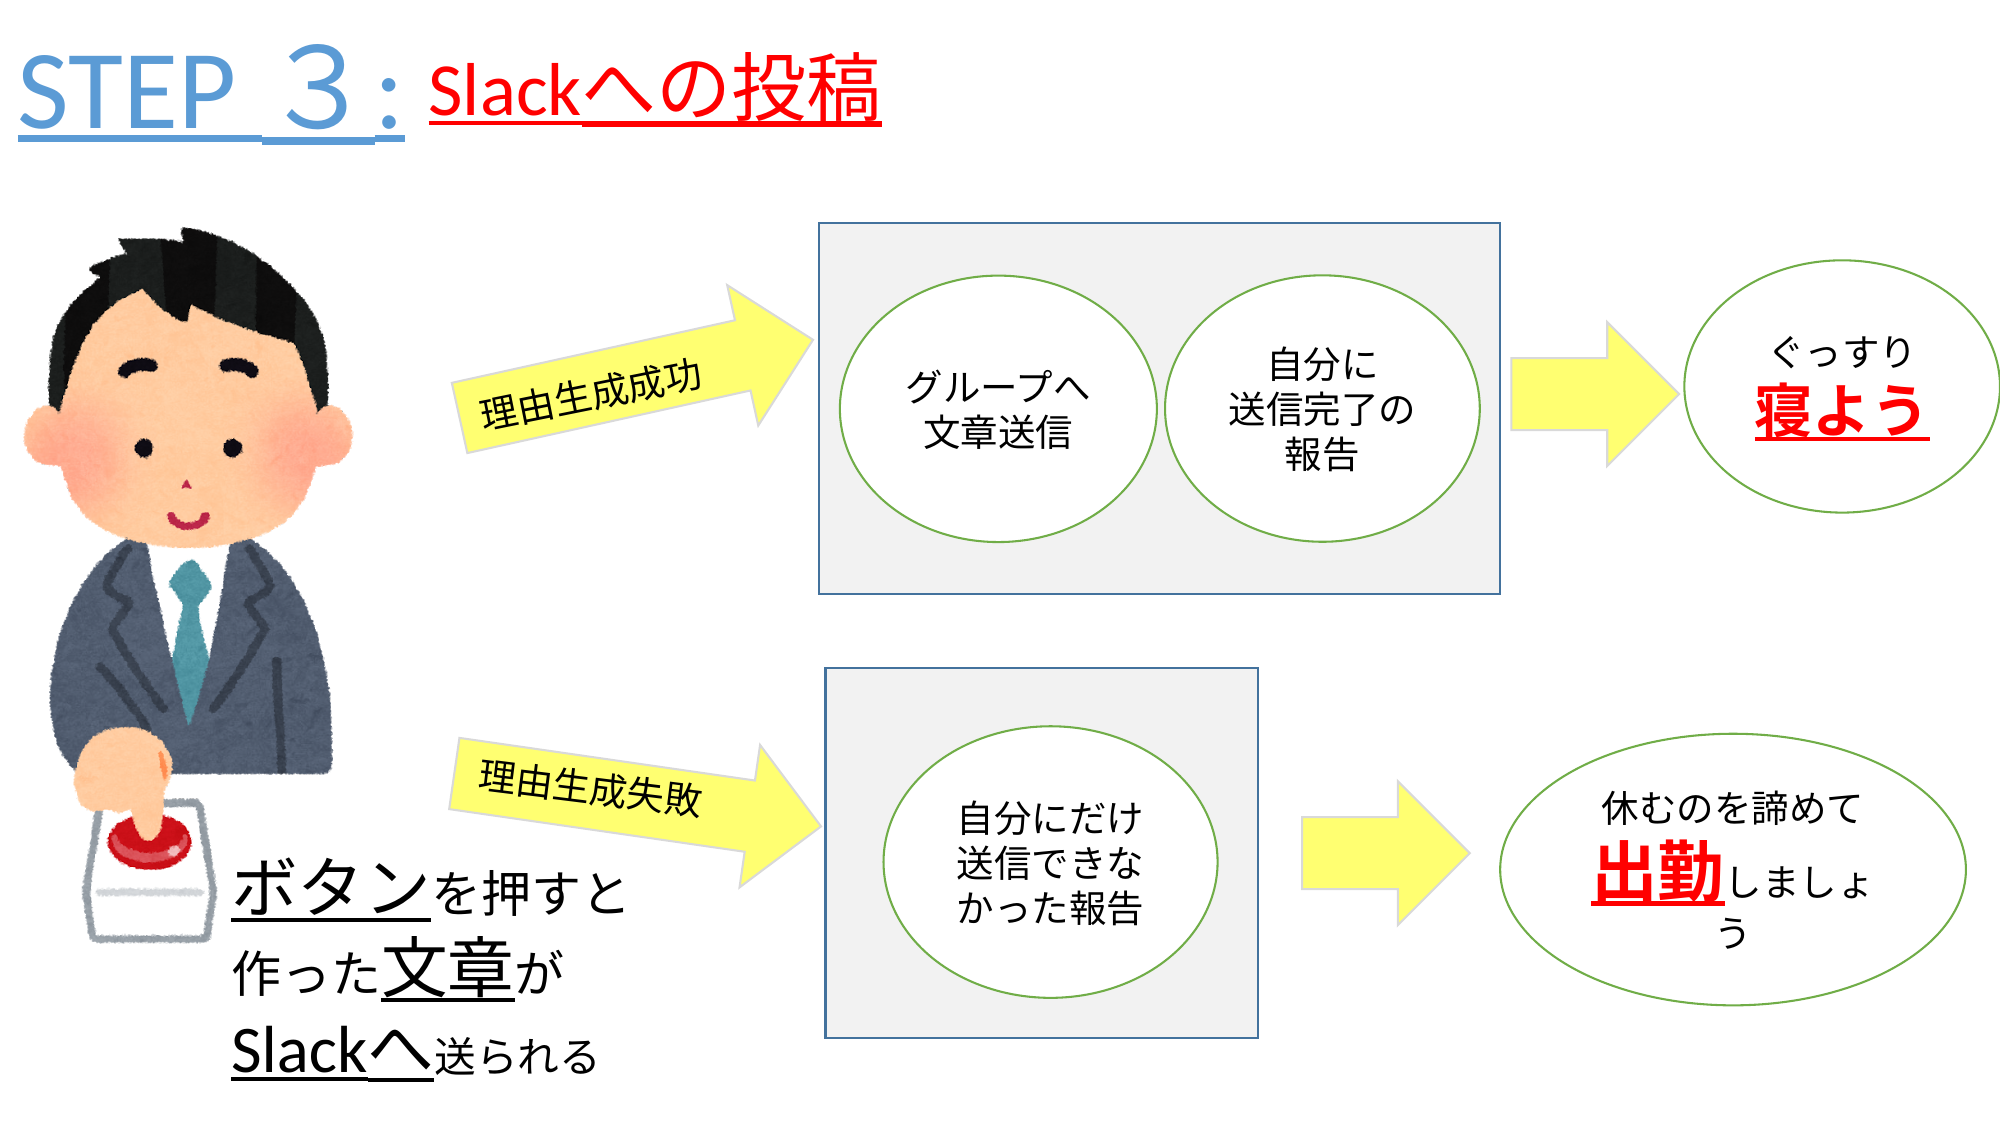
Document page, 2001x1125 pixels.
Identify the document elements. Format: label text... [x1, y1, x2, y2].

text_box 自分に 送信完了の 報告 [1165, 275, 1480, 542]
text_box 休むのを諦めて 出勤しましょう [1500, 733, 1966, 1006]
text_box [1302, 781, 1470, 926]
text_box [755, 744, 788, 782]
text_box [819, 223, 1501, 594]
text_box [1511, 322, 1680, 467]
text_box Slackへの投稿 [413, 33, 1722, 139]
text_box 自分にだけ送信できなかった報告 [883, 726, 1218, 998]
text_box [449, 737, 798, 888]
text_box [451, 285, 787, 454]
picture [0, 215, 474, 953]
text_box 理由生成成功 [460, 318, 823, 449]
text_box STEP ３: [2, 8, 420, 159]
text_box ボタンを押すと 作った文章が Slackへ送られる [216, 838, 776, 1094]
text_box [751, 386, 784, 426]
text_box グループへ 文章送信 [839, 275, 1157, 543]
text_box [825, 668, 1258, 1039]
text_box ぐっすり 寝よう [1684, 260, 2000, 513]
text_box 理由生成失敗 [460, 742, 858, 851]
